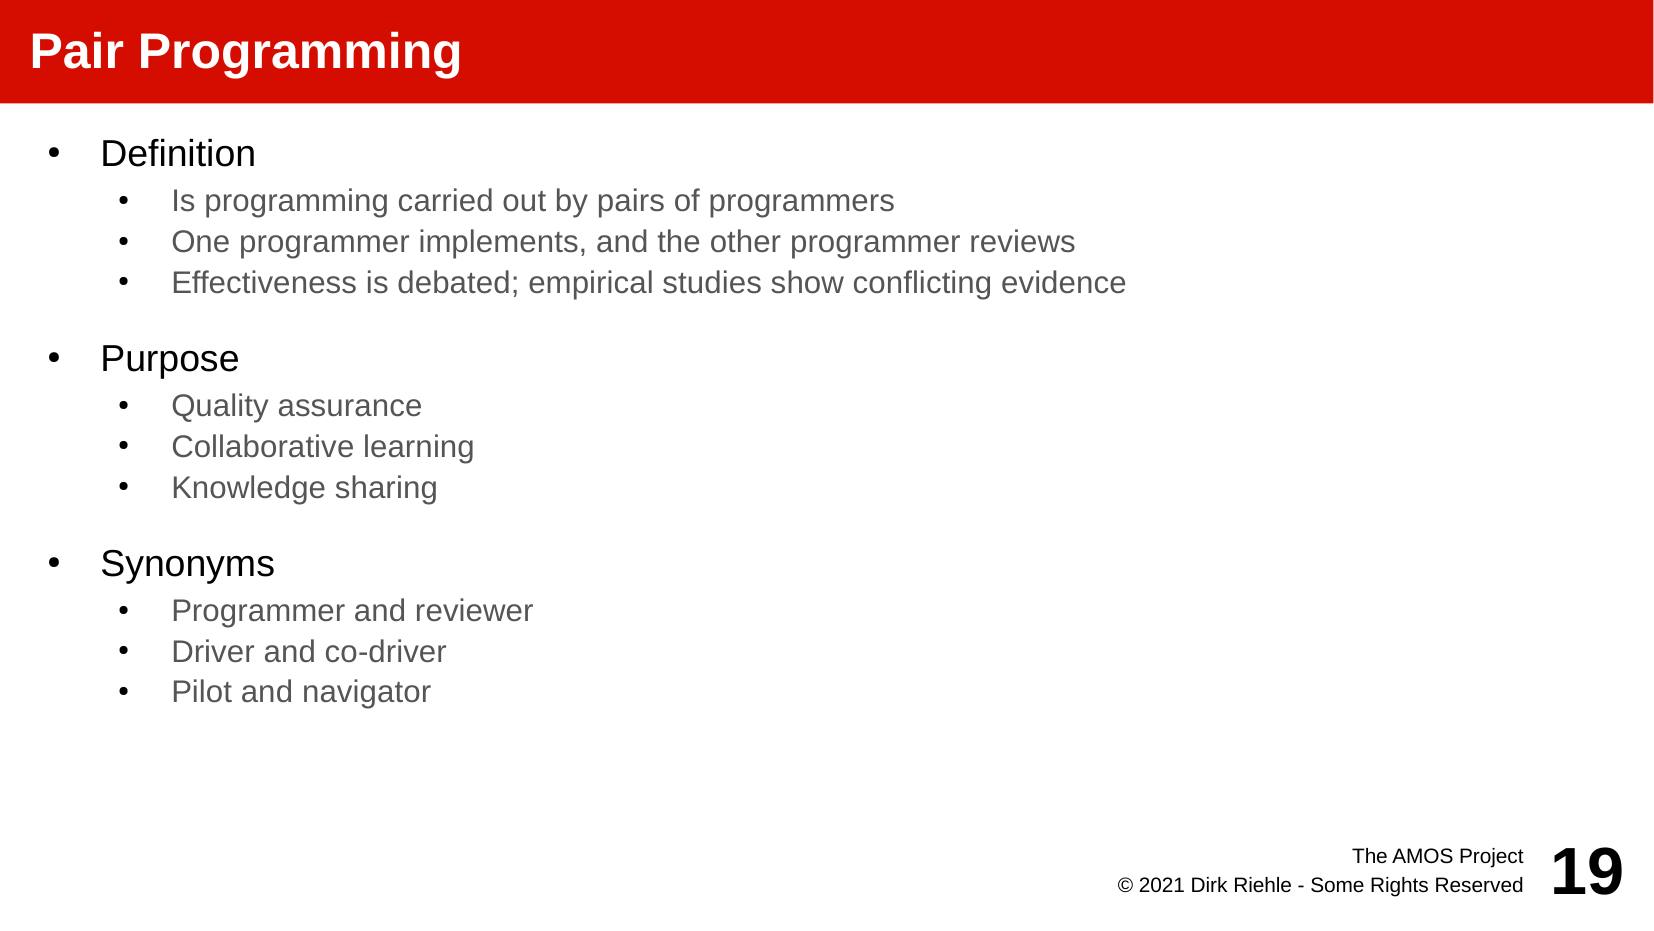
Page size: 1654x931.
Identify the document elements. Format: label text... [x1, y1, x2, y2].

title Pair Programming [0, 0, 1654, 104]
list Definition Is programming carried out by pairs of programmers One programmer implements, and the other programmer reviews Effectiveness is debated; empirical studies show conflicting evidence Purpose Quality assurance Collaborative learning Knowledge sharing Synonyms Programmer and reviewer Driver and co-driver Pilot and navigator [29, 132, 1625, 813]
